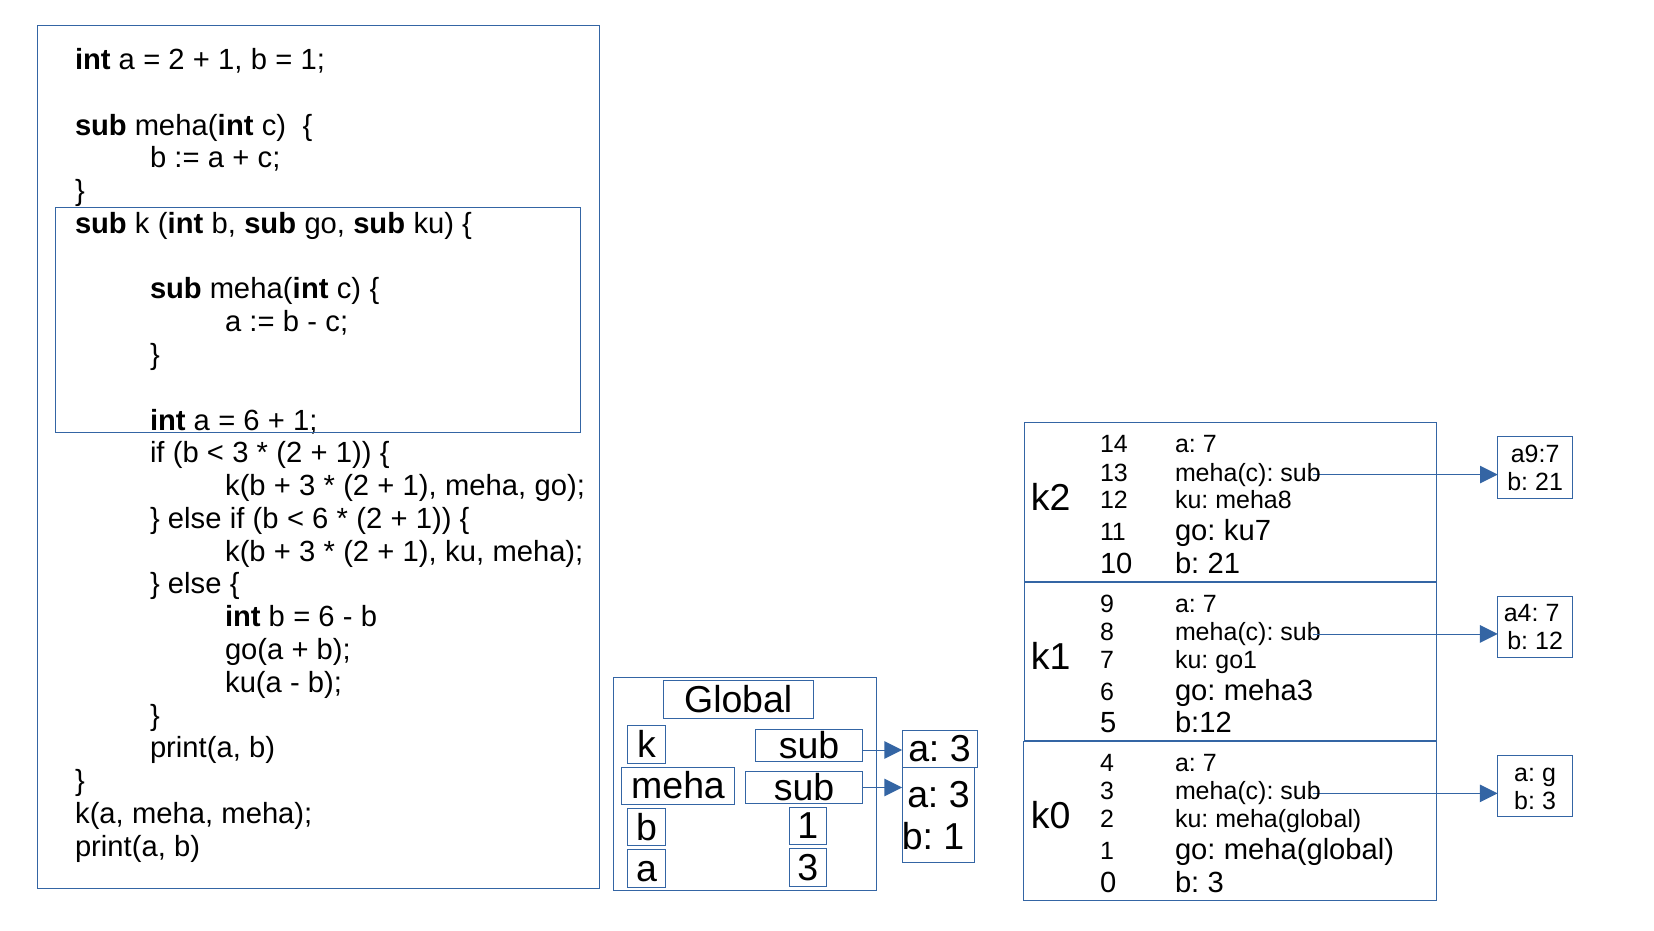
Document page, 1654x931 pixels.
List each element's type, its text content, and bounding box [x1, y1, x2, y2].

text_box a9:7 b: 21 [1497, 436, 1573, 499]
text_box a: 3 [902, 730, 978, 768]
text_box meha [621, 767, 735, 805]
subtitle int a = 2 + 1, b = 1; sub meha(int c) { b := a + c; } sub k (int b, sub go, sub ku) { sub meha(int c) { a := b - c; } int a = 6 + 1; if (b < 3 * (2 + 1)) { k(b + 3 * (2 + 1), meha, go); } else if (b < 6 * (2 + 1)) { k(b + 3 * (2 + 1), ku, meha); } else { int b = 6 - b go(a + b); ku(a - b); } print(a, b) } k(a, meha, meha); print(a, b) [75, 208, 580, 432]
text_box k1 [1016, 628, 1086, 685]
text_box k2 [1016, 468, 1085, 526]
text_box k0 [1015, 787, 1085, 845]
text_box a [627, 849, 666, 888]
text_box k [627, 725, 666, 764]
subtitle int a = 2 + 1, b = 1; sub meha(int c) { b := a + c; } sub k (int b, sub go, sub ku) { sub meha(int c) { a := b - c; } int a = 6 + 1; if (b < 3 * (2 + 1)) { k(b + 3 * (2 + 1), meha, go); } else if (b < 6 * (2 + 1)) { k(b + 3 * (2 + 1), ku, meha); } else { int b = 6 - b go(a + b); ku(a - b); } print(a, b) } k(a, meha, meha); print(a, b) [75, 43, 638, 863]
text_box b [627, 808, 666, 846]
text_box 3 [789, 848, 827, 887]
text_box sub [755, 729, 863, 762]
text_box 1 [789, 807, 827, 845]
text_box 4 a: 7 3 meha(c): sub 2 ku: meha(global) 1 go: meha(global) 0 b: 3 [1085, 741, 1437, 916]
text_box sub [745, 771, 863, 804]
text_box a: 3 b: 1 [902, 767, 975, 863]
text_box a: g b: 3 [1497, 755, 1573, 817]
text_box Global [663, 680, 814, 719]
text_box 14 a: 7 13 meha(c): sub 12 ku: meha8 11 go: ku7 10 b: 21 [1085, 422, 1409, 597]
text_box 9 a: 7 8 meha(c): sub 7 ku: go1 6 go: meha3 5 b:12 [1085, 597, 1409, 741]
text_box a4: 7 b: 12 [1497, 596, 1573, 658]
